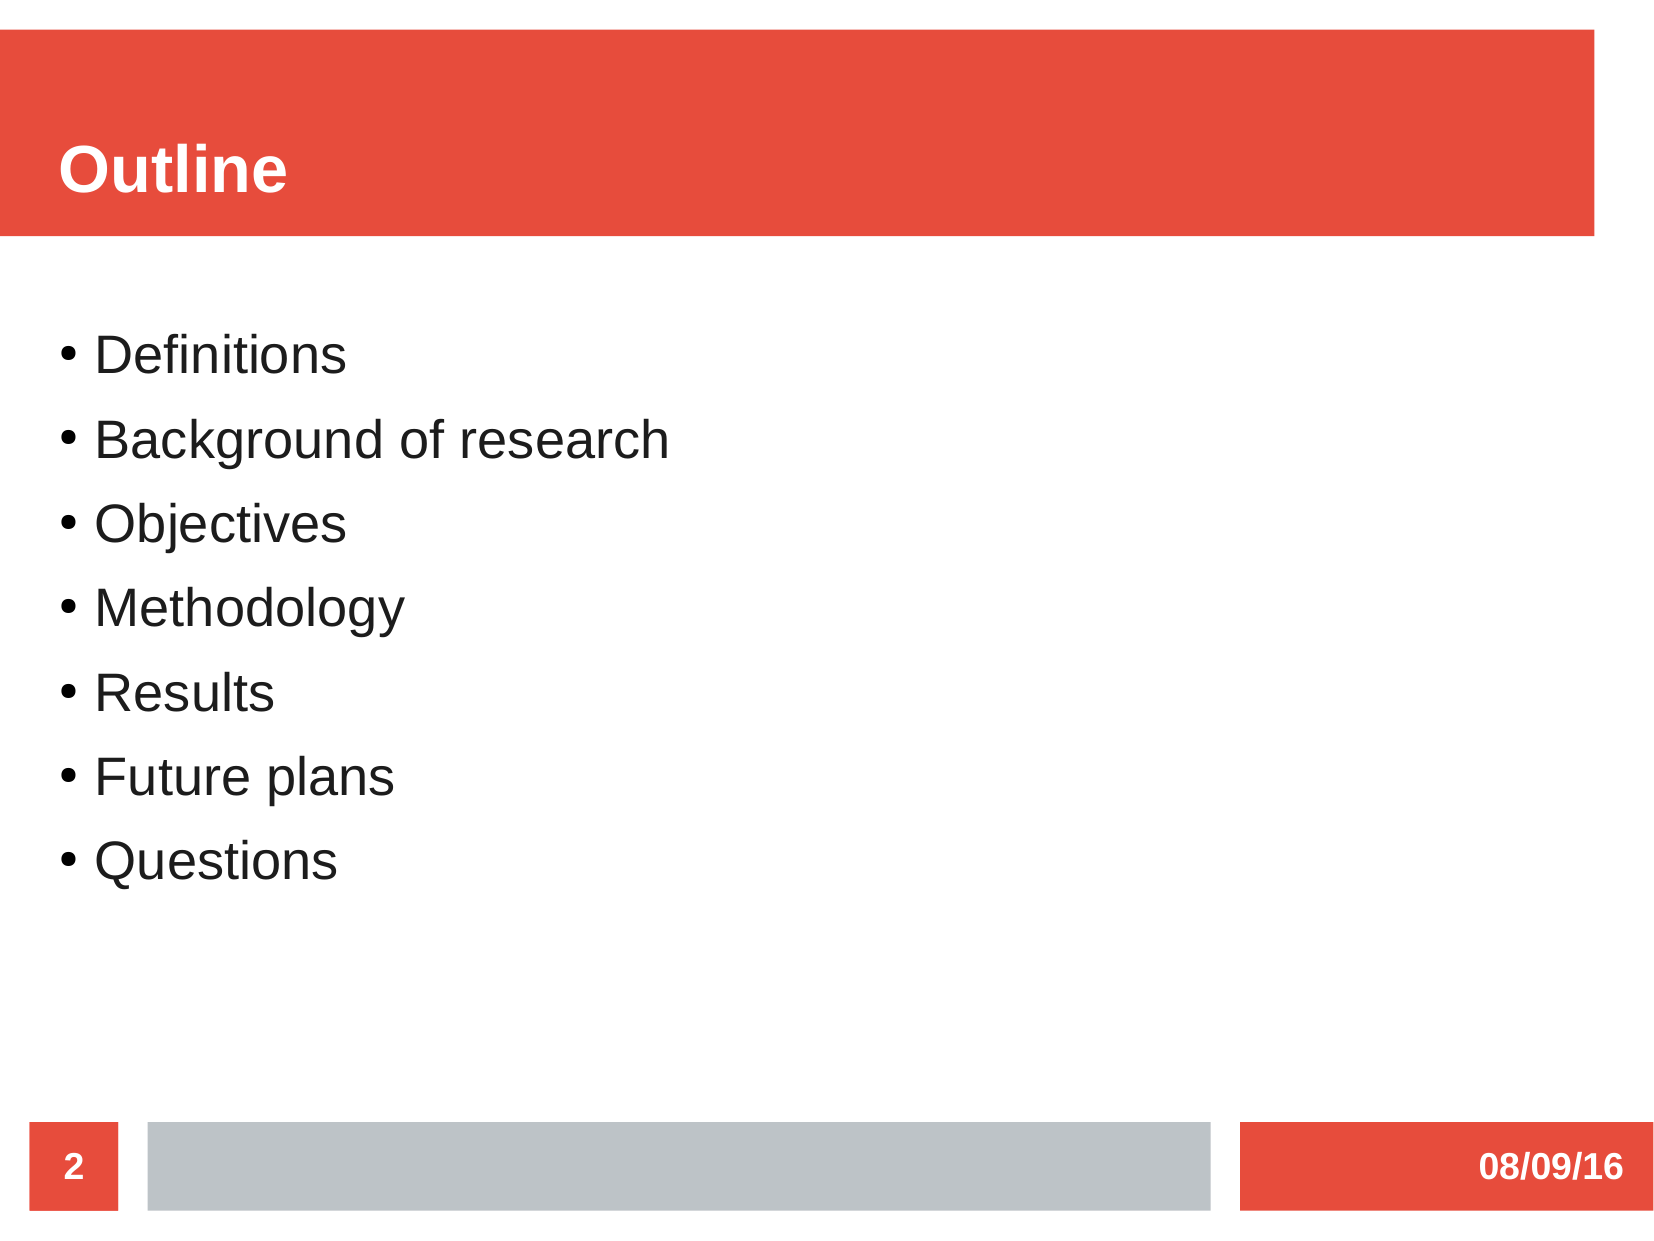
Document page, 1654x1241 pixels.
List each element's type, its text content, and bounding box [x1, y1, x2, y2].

title Outline [59, 59, 1595, 207]
list Definitions Background of research Objectives Methodology Results Future plans Questions [59, 324, 1565, 1093]
